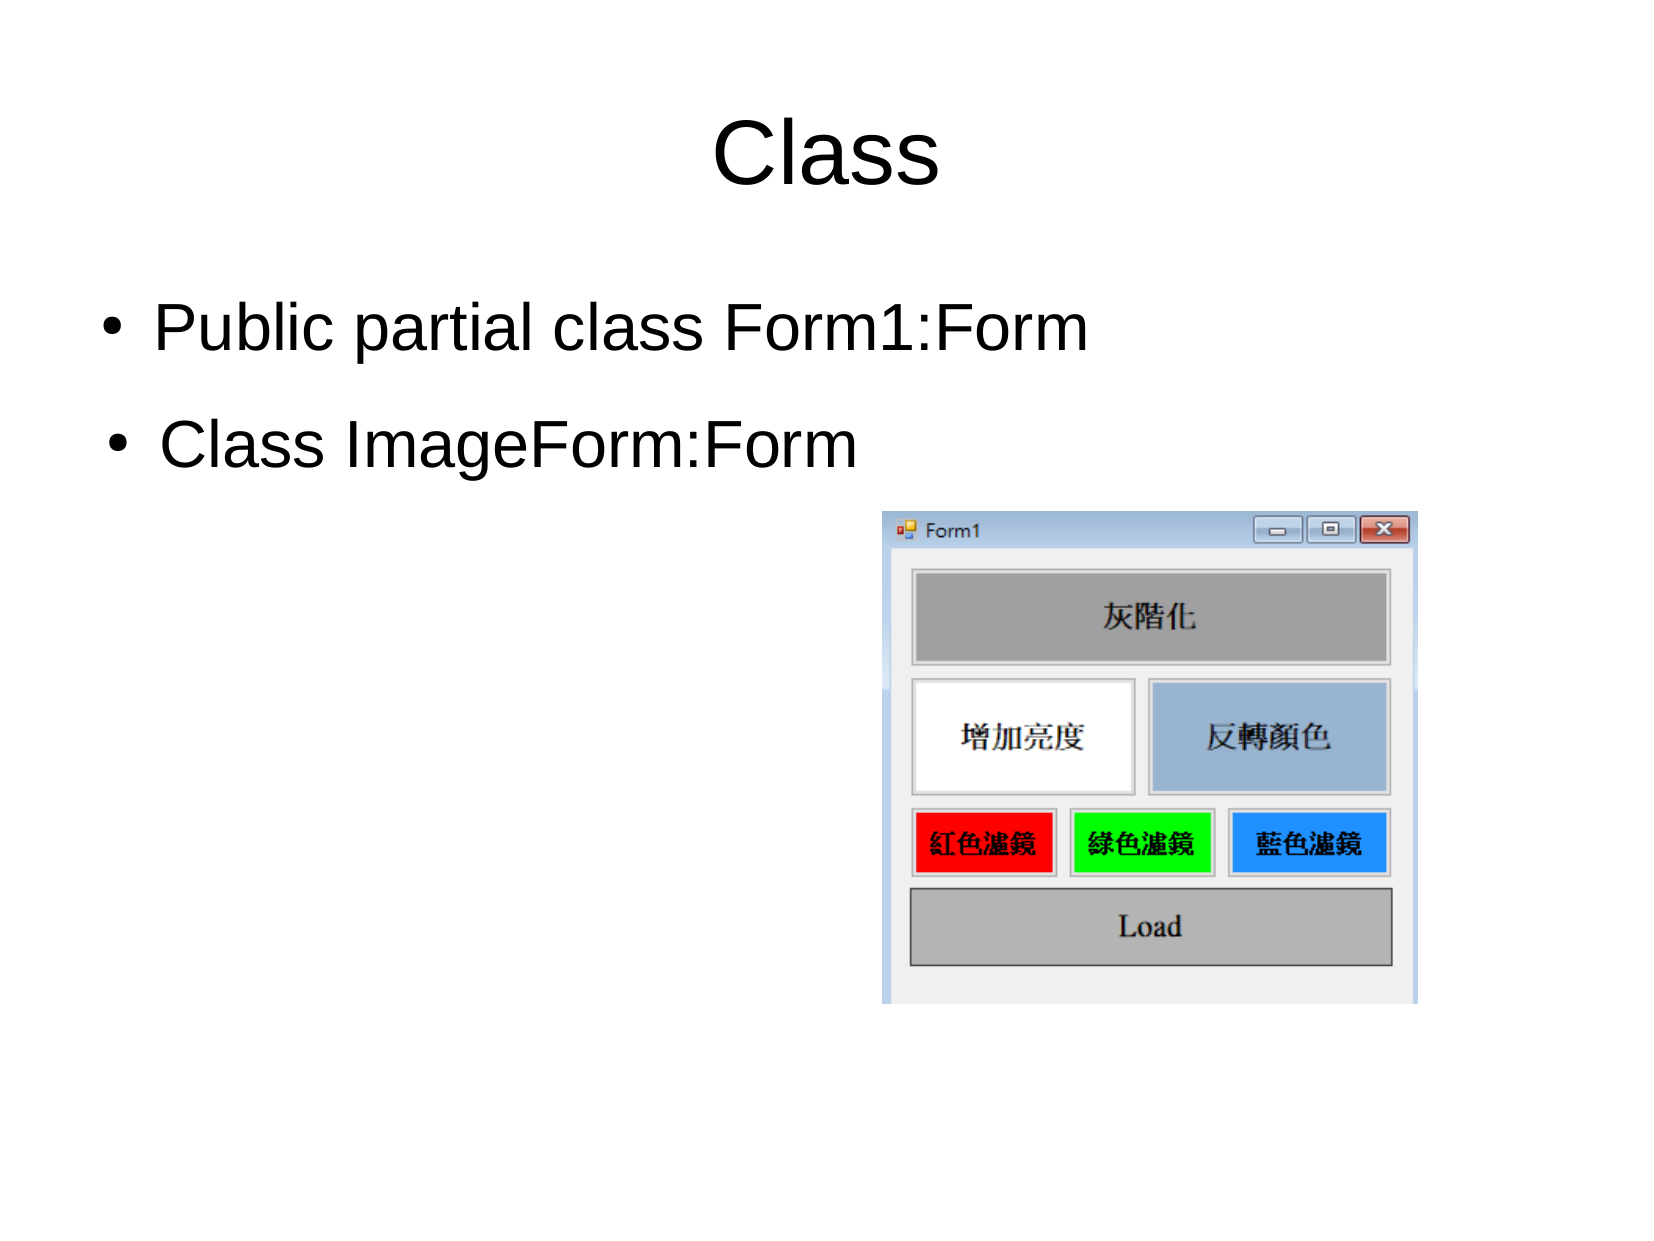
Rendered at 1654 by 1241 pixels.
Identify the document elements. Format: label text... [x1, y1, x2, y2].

list Public partial class Form1:Form [82, 290, 1571, 681]
title Class [82, 49, 1571, 257]
list Class ImageForm:Form [88, 406, 1577, 798]
picture [882, 511, 1418, 1004]
